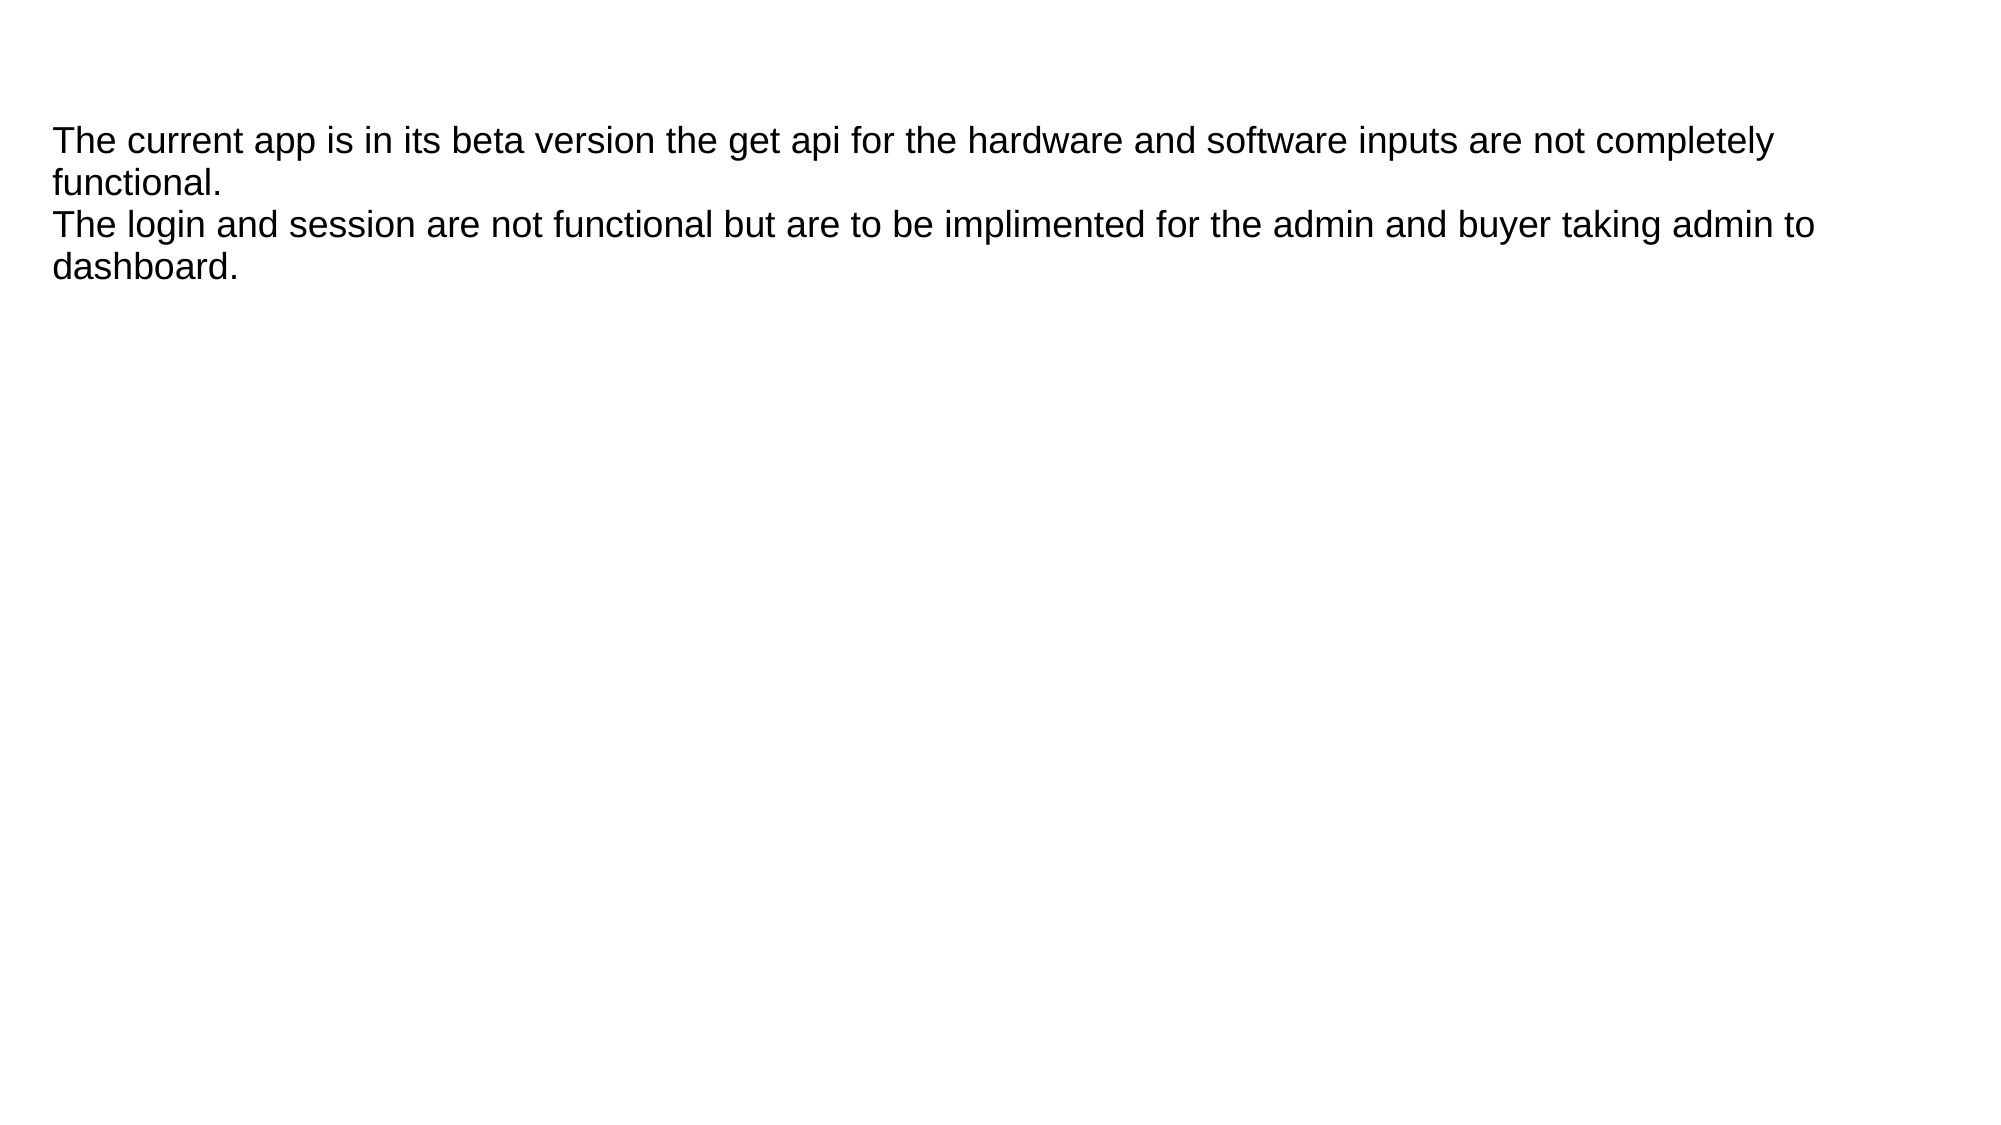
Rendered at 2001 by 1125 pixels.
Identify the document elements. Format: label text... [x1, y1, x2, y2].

text_box The current app is in its beta version the get api for the hardware and software inputs are not completely functional. The login and session are not functional but are to be implimented for the admin and buyer taking admin to dashboard. [37, 112, 1951, 320]
